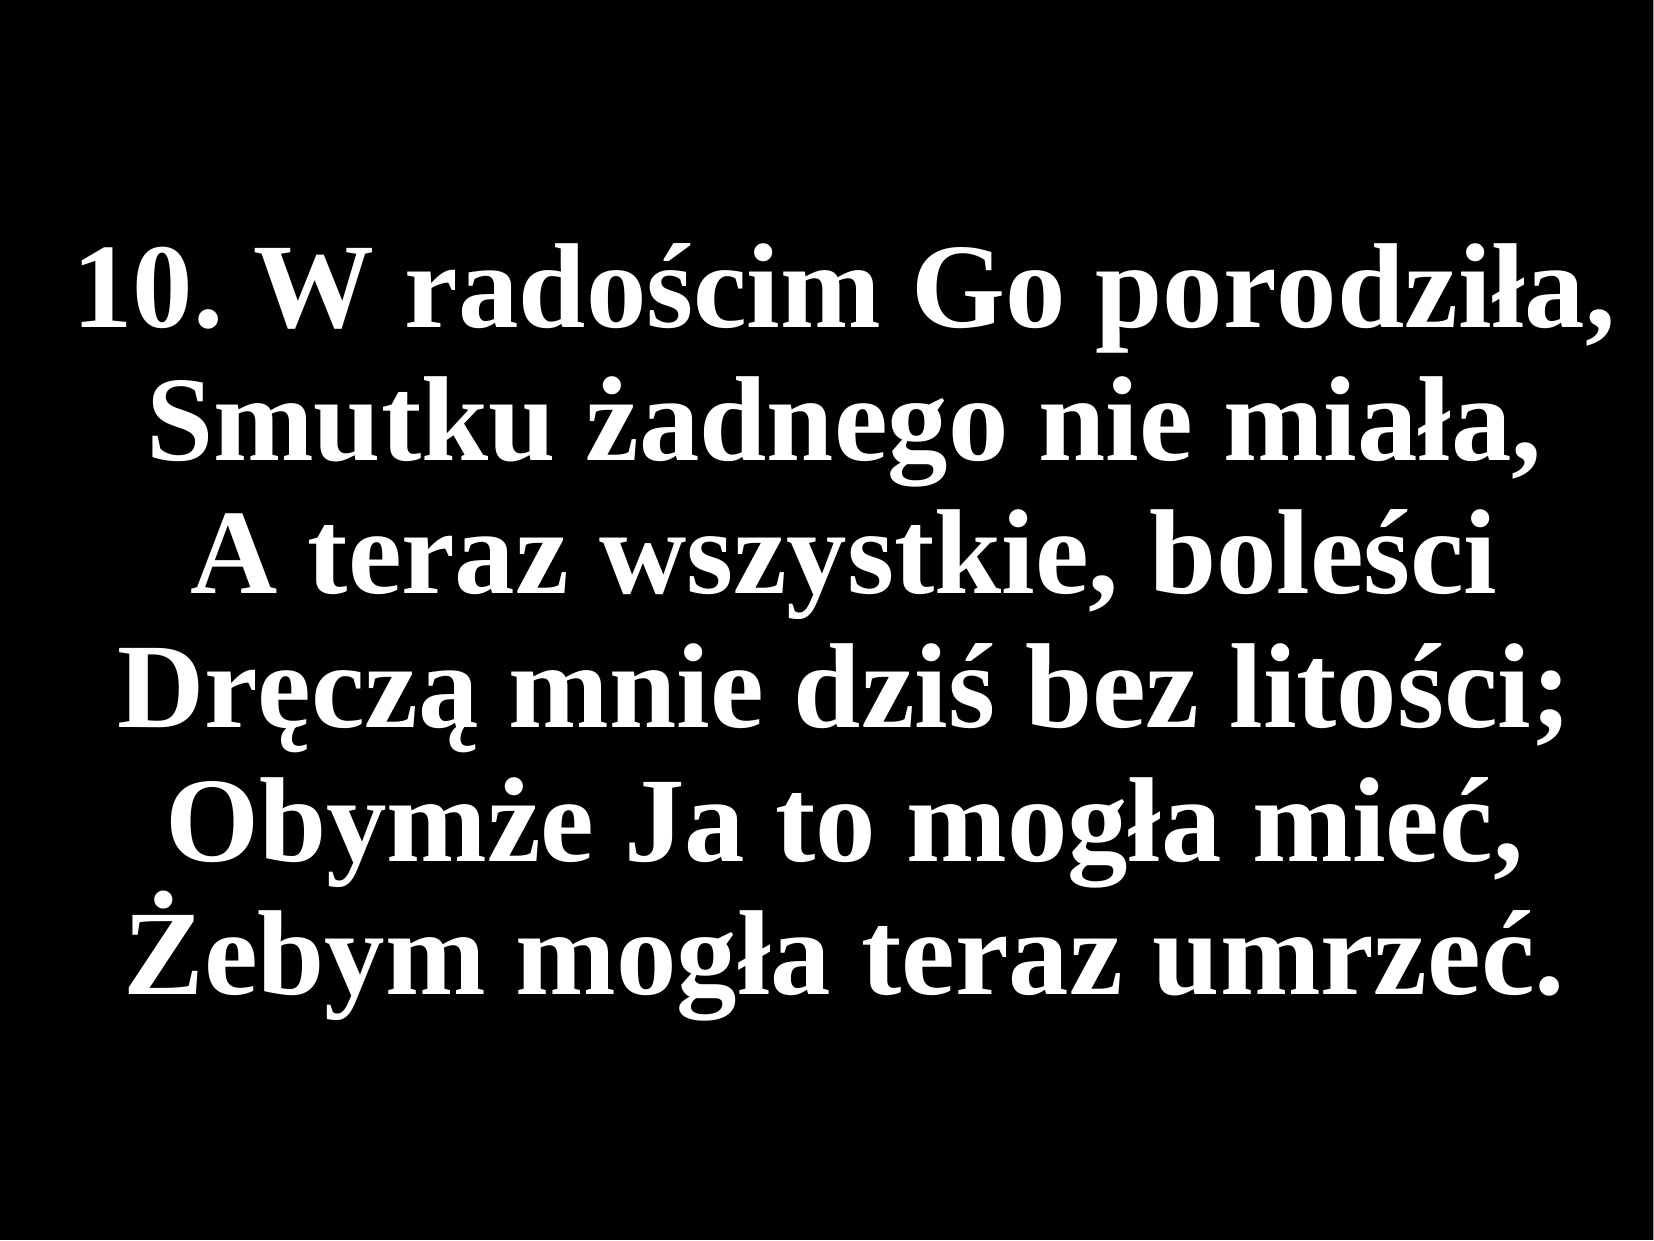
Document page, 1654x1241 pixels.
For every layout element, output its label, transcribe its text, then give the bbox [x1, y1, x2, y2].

subtitle 10. W radościm Go porodziła, Smutku żadnego nie miała, A teraz wszystkie, boleści Dręczą mnie dziś bez litości; Obymże Ja to mogła mieć, Żebym mogła teraz umrzeć. [0, 0, 1654, 1241]
